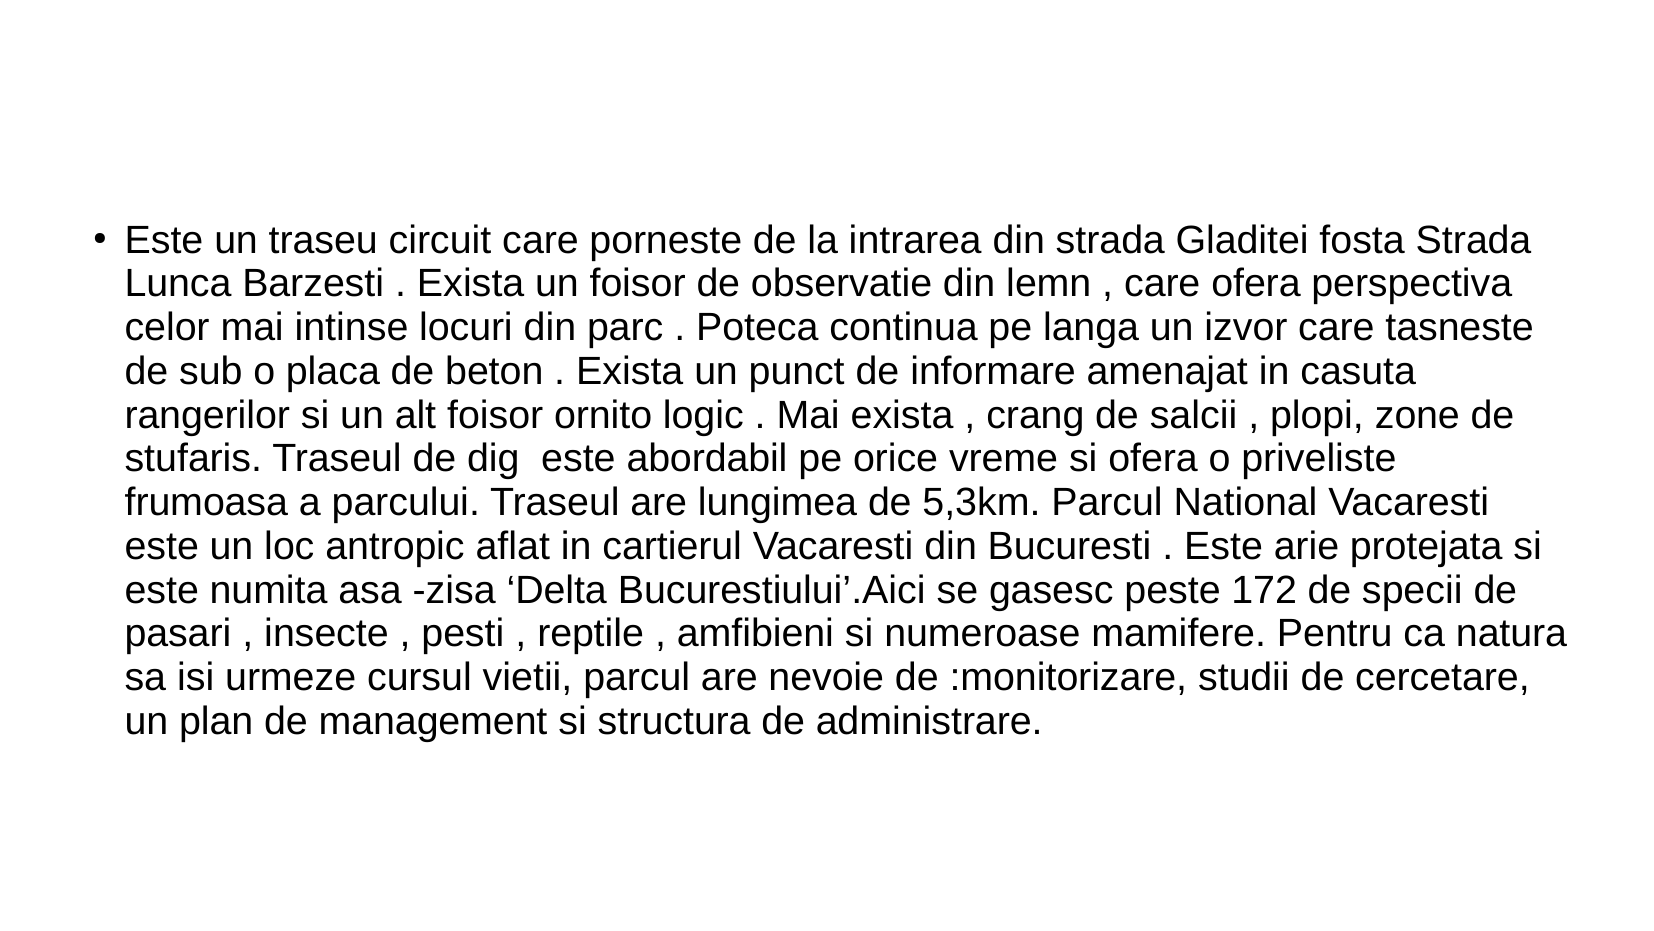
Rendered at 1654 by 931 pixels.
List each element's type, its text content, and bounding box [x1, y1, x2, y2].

list Este un traseu circuit care porneste de la intrarea din strada Gladitei fosta Strada Lunca Barzesti . Exista un foisor de observatie din lemn , care ofera perspectiva celor mai intinse locuri din parc . Poteca continua pe langa un izvor care tasneste de sub o placa de beton . Exista un punct de informare amenajat in casuta rangerilor si un alt foisor ornito logic . Mai exista , crang de salcii , plopi, zone de stufaris. Traseul de dig este abordabil pe orice vreme si ofera o priveliste frumoasa a parcului. Traseul are lungimea de 5,3km. Parcul National Vacaresti este un loc antropic aflat in cartierul Vacaresti din Bucuresti . Este arie protejata si este numita asa -zisa ‘Delta Bucurestiului’.Aici se gasesc peste 172 de specii de pasari , insecte , pesti , reptile , amfibieni si numeroase mamifere. Pentru ca natura sa isi urmeze cursul vietii, parcul are nevoie de :monitorizare, studii de cercetare, un plan de management si structura de administrare. [82, 217, 1571, 758]
